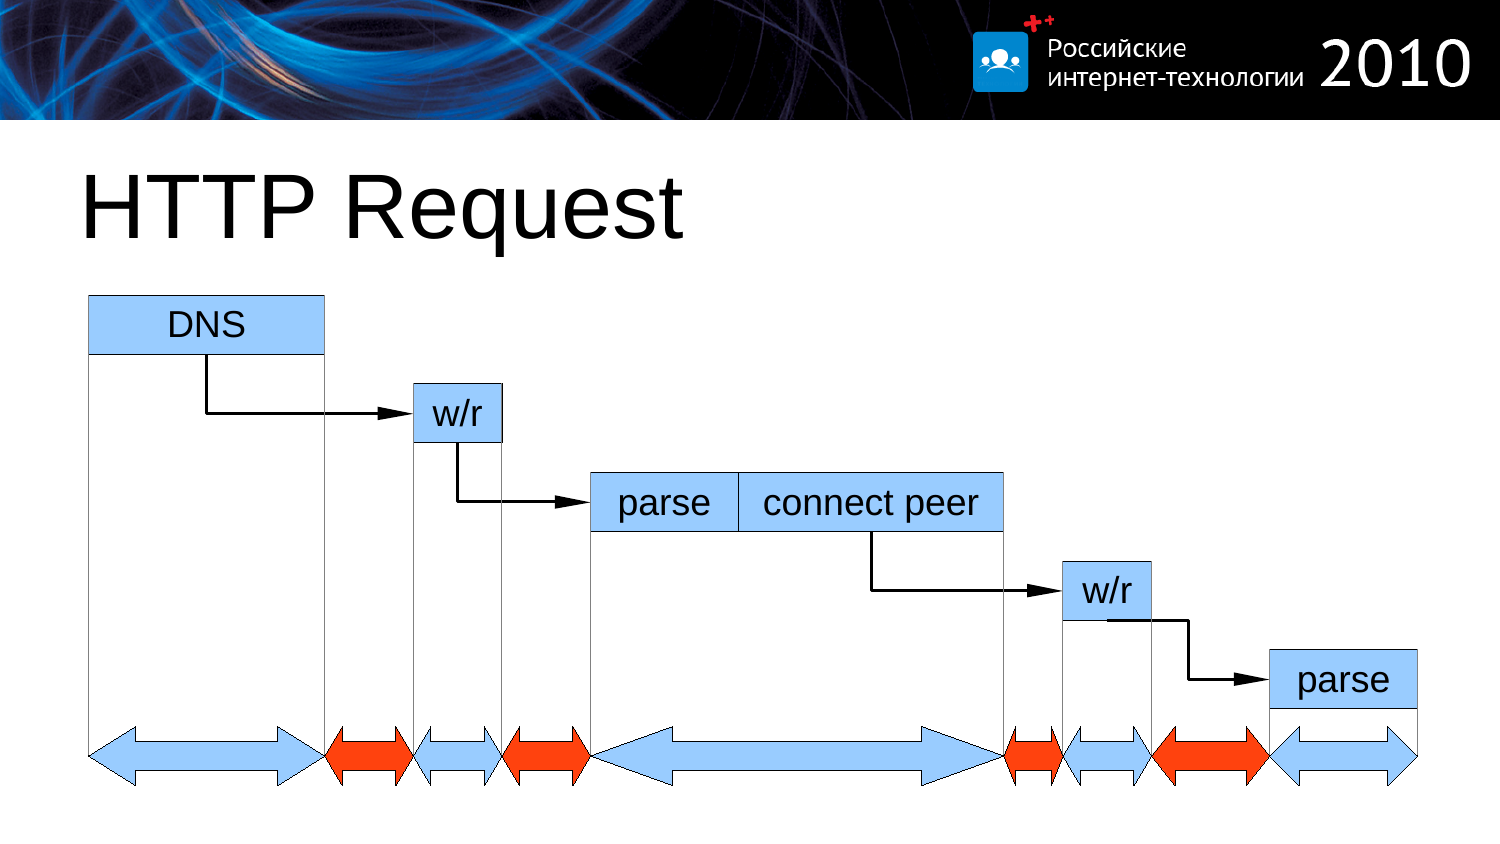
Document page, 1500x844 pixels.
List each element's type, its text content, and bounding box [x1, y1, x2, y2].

text_box [88, 726, 1418, 786]
text_box w/r [1063, 561, 1151, 621]
picture [0, 0, 1500, 120]
text_box w/r [414, 383, 501, 443]
text_box connect peer [738, 472, 1003, 532]
text_box DNS [89, 295, 324, 355]
text_box parse [1270, 649, 1417, 709]
text_box parse [591, 472, 738, 532]
title HTTP Request [79, 149, 1430, 264]
